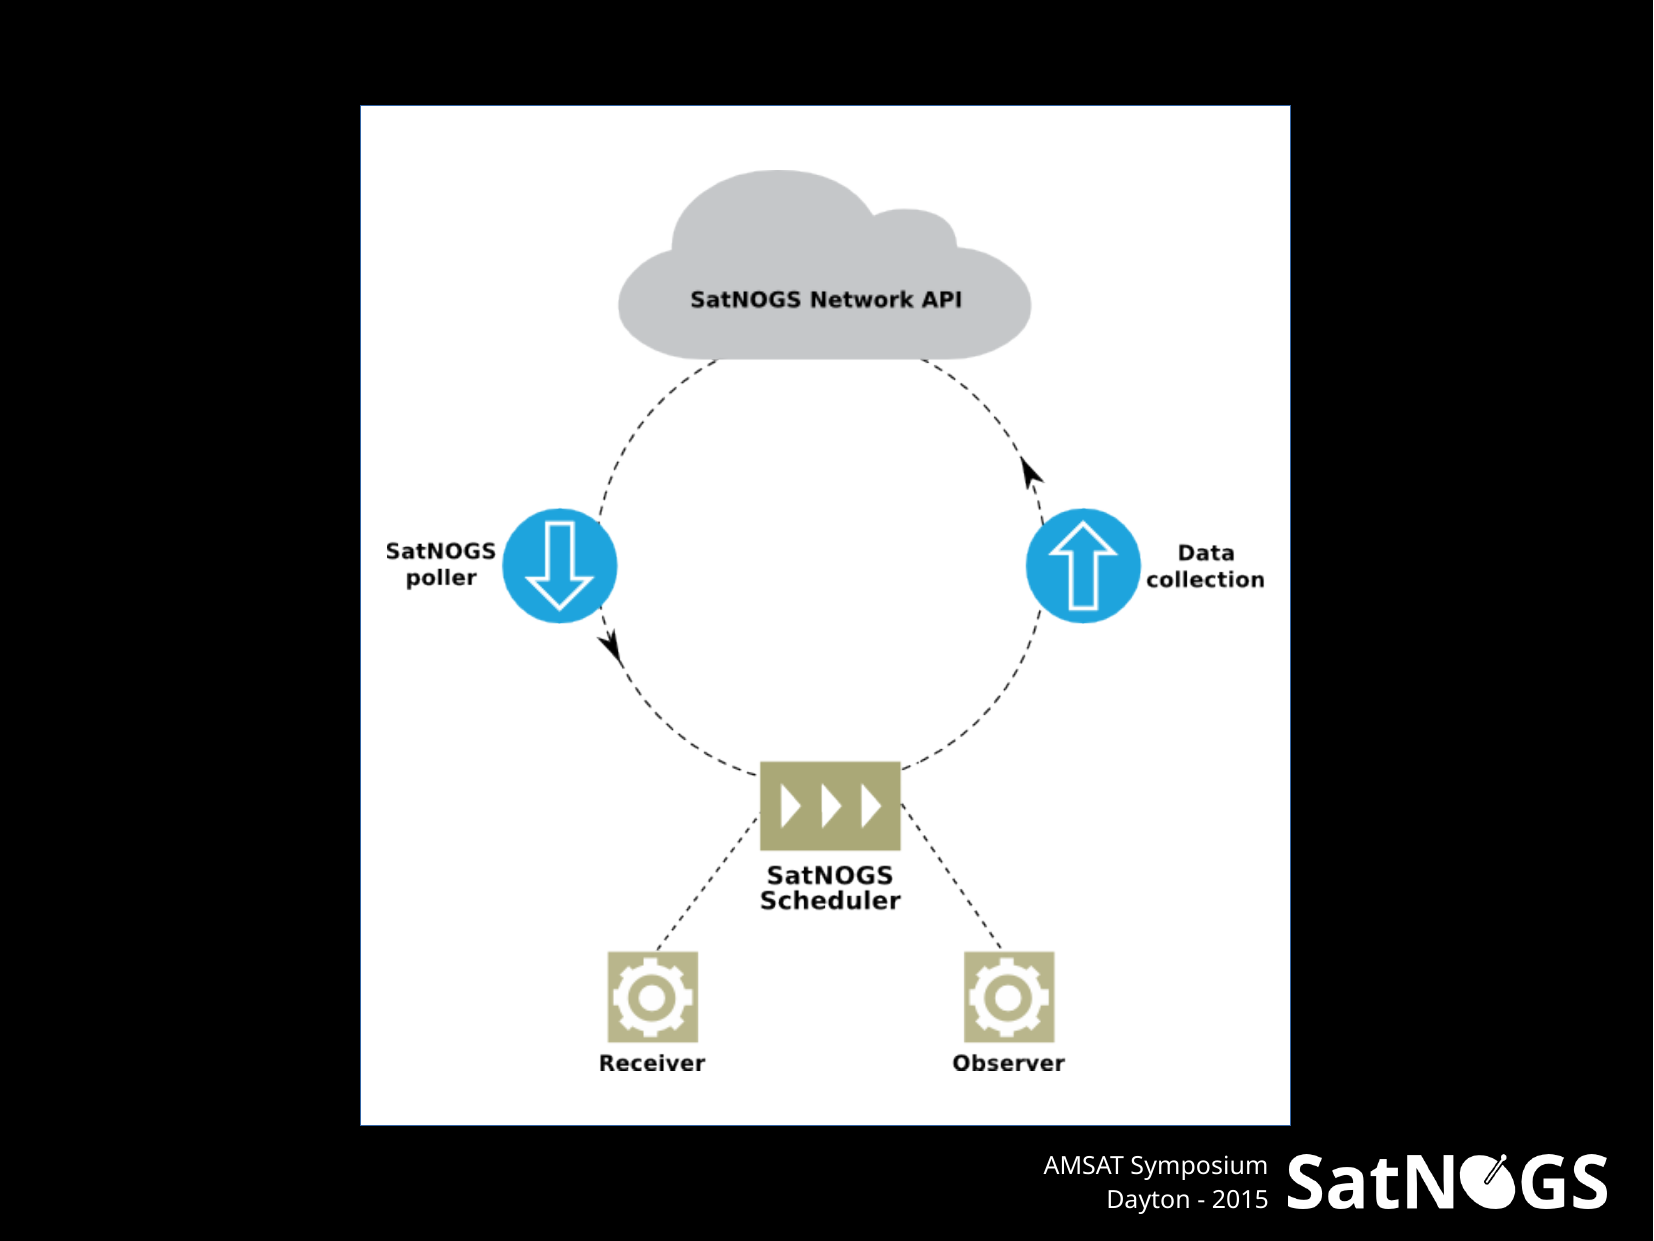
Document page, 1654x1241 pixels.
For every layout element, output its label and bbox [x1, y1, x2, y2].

picture [387, 170, 1266, 1071]
picture [1288, 1154, 1607, 1209]
text_box [360, 105, 1291, 1126]
